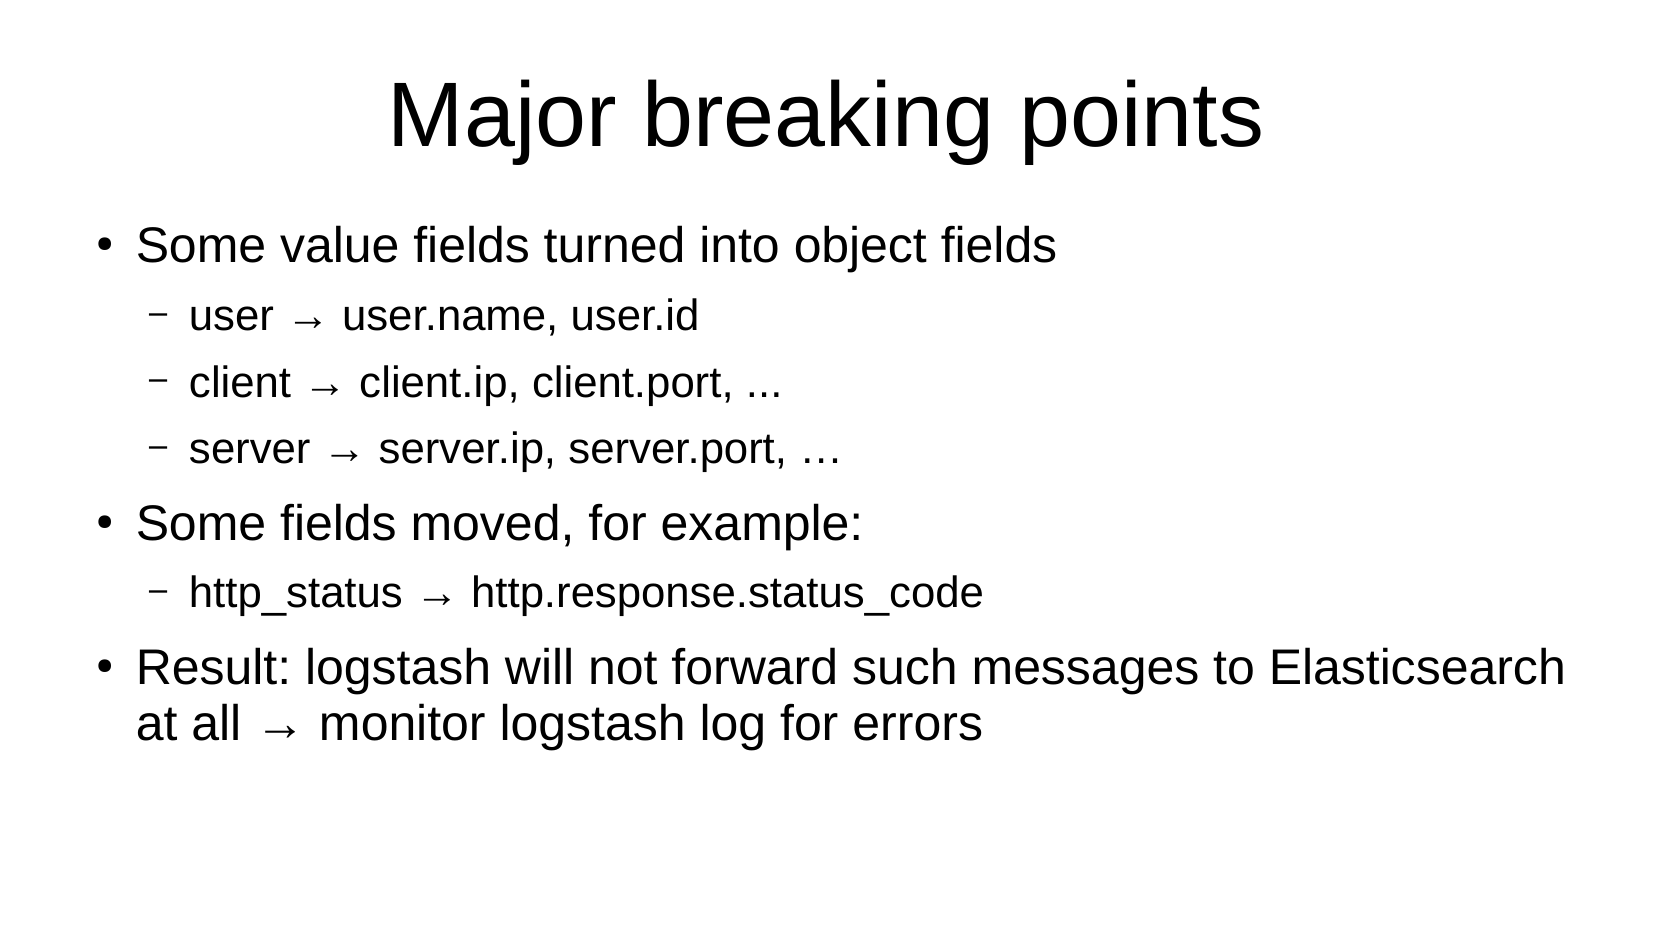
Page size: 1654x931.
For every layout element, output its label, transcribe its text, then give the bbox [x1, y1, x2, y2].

title Major breaking points [82, 37, 1571, 193]
list Some value fields turned into object fields user → user.name, user.id client → client.ip, client.port, ... server → server.ip, server.port, … Some fields moved, for example: http_status → http.response.status_code Result: logstash will not forward such messages to Elasticsearch at all → monitor logstash log for errors [82, 217, 1571, 758]
